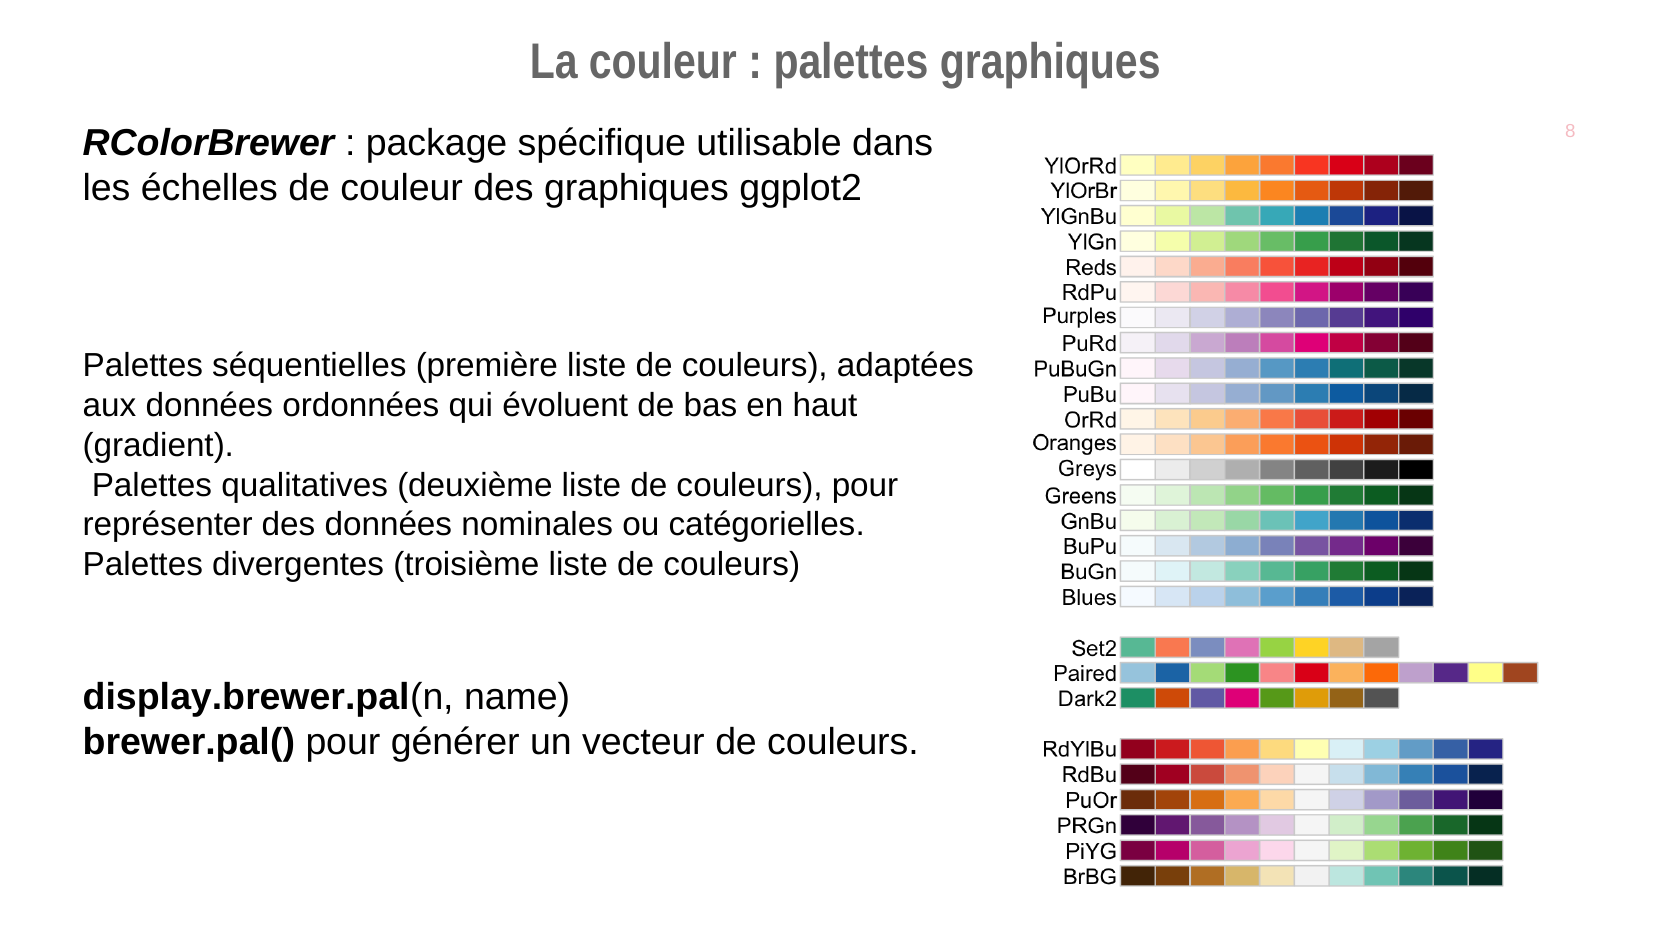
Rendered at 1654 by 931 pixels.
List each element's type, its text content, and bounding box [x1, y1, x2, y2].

text_box RColorBrewer : package spécifique utilisable dans les échelles de couleur des graphiques ggplot2 Palettes séquentielles (première liste de couleurs), adaptées aux données ordonnées qui évoluent de bas en haut (gradient). Palettes qualitatives (deuxième liste de couleurs), pour représenter des données nominales ou catégorielles. Palettes divergentes (troisième liste de couleurs) display.brewer.pal(n, name) brewer.pal() pour générer un vecteur de couleurs. [82, 118, 978, 917]
picture [1024, 120, 1554, 915]
title La couleur : palettes graphiques [166, 28, 1525, 90]
text_box [1564, 118, 1654, 142]
